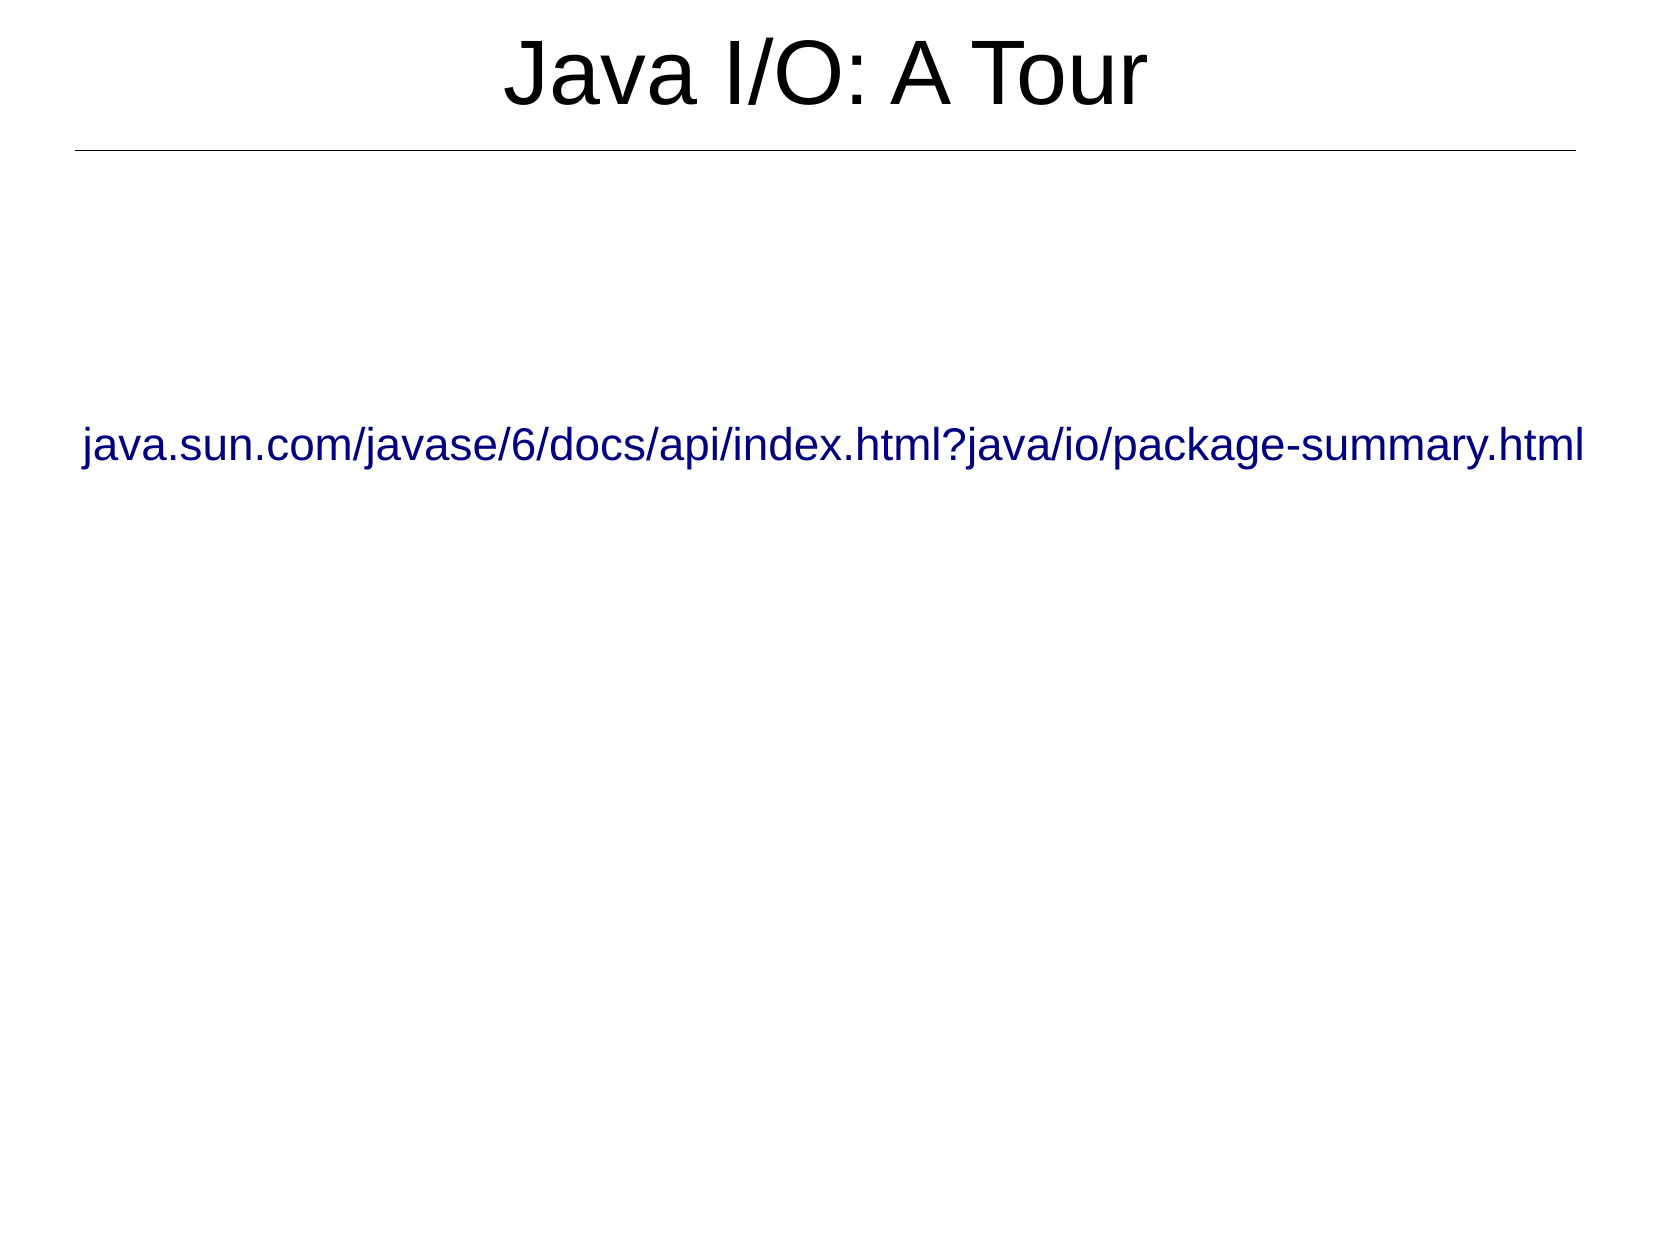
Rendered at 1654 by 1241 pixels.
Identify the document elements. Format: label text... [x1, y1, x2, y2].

title Java I/O: A Tour [82, 0, 1571, 154]
list java.sun.com/javase/6/docs/api/index.html?java/io/package-summary.html [82, 201, 1613, 1021]
